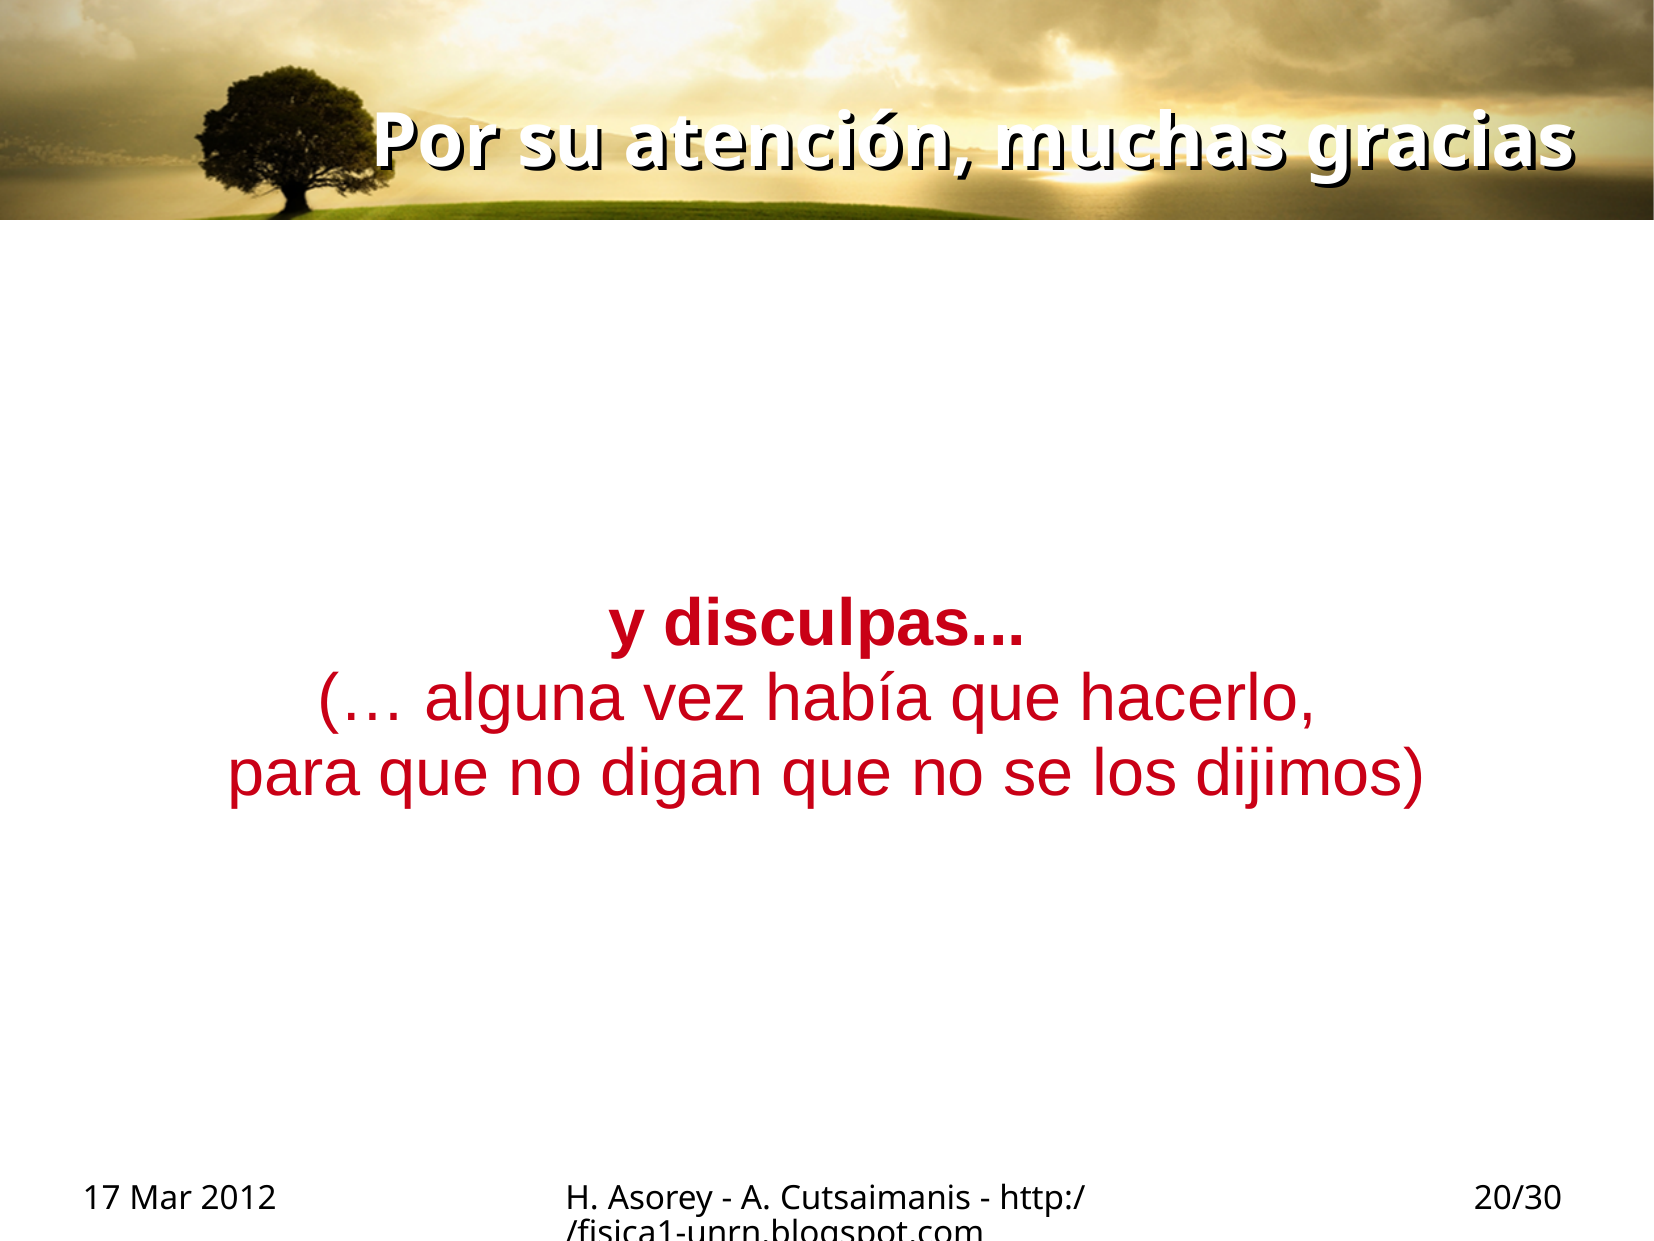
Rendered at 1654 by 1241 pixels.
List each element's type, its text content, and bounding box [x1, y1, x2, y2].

subtitle y disculpas... (… alguna vez había que hacerlo, para que no digan que no se los dijimos) [82, 255, 1571, 1141]
title Por su atención, muchas gracias [86, 49, 1576, 226]
picture [0, 0, 1654, 220]
